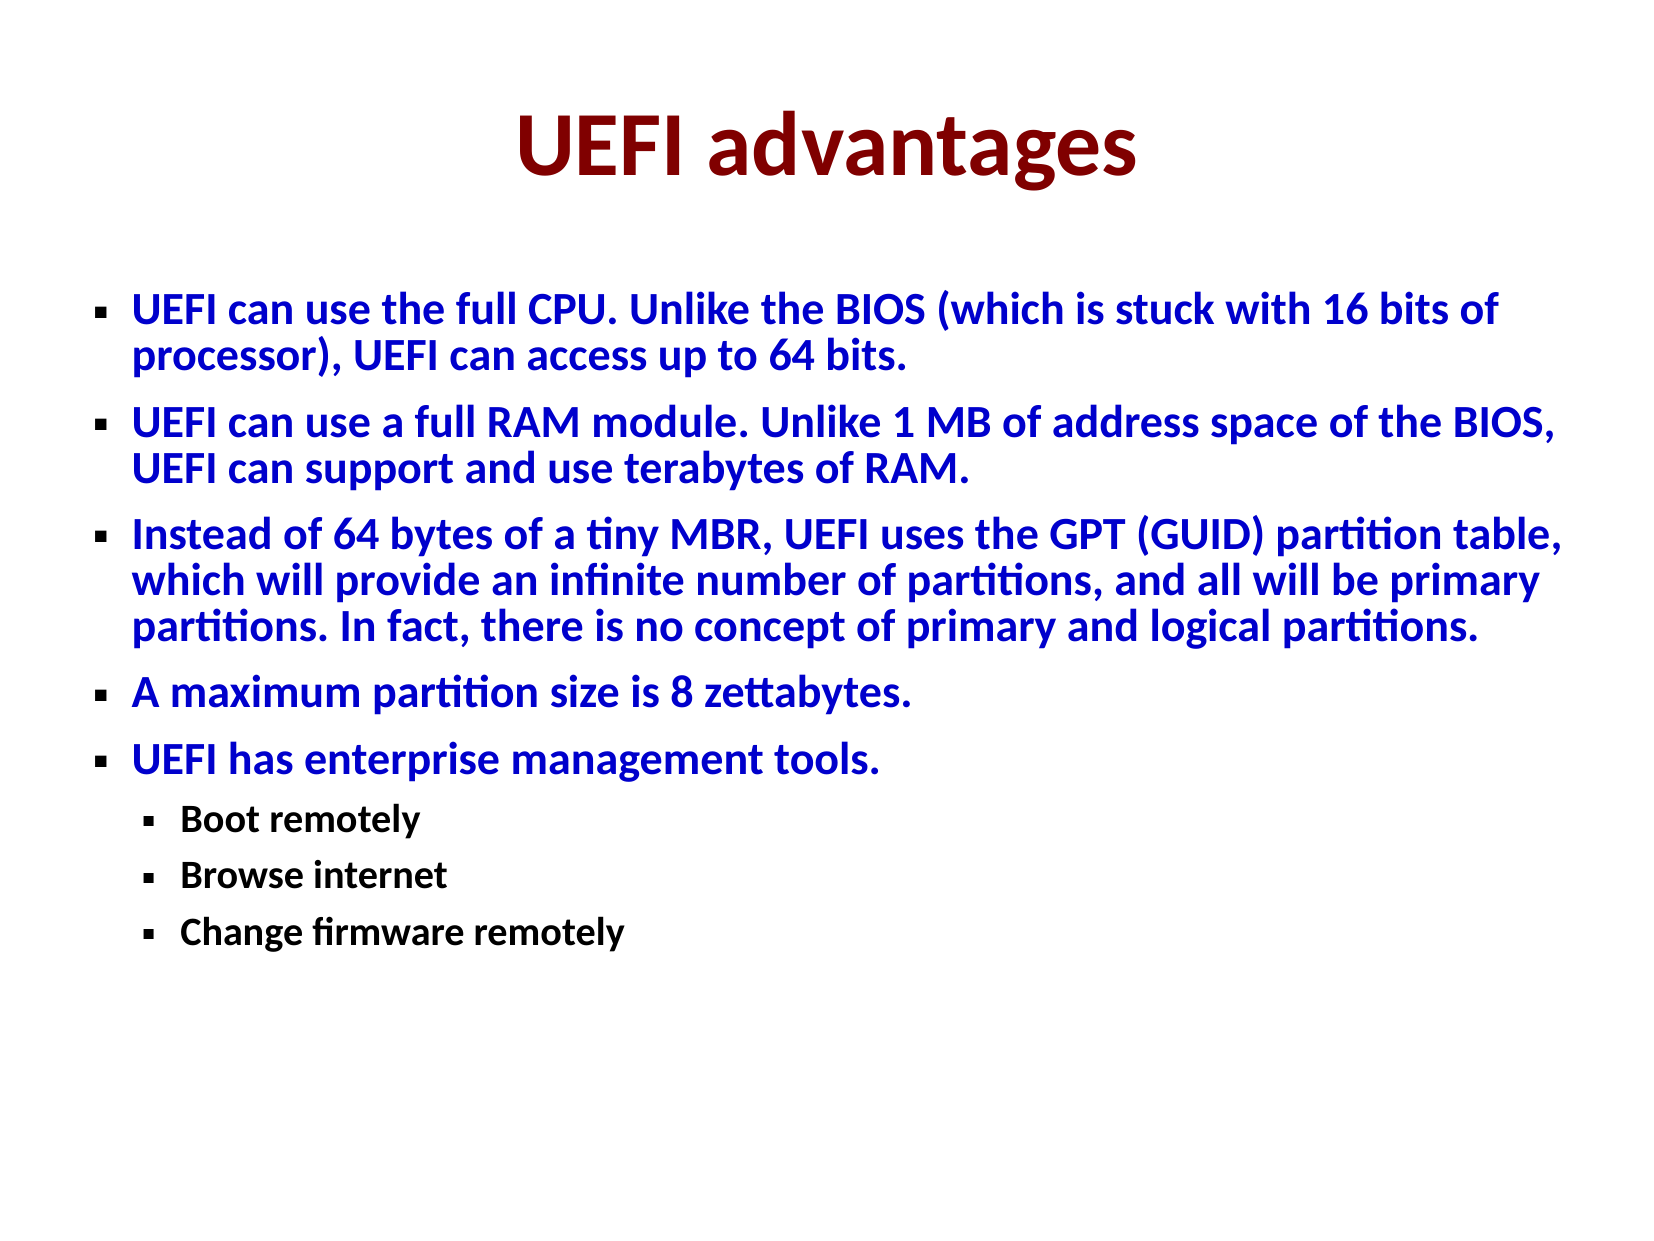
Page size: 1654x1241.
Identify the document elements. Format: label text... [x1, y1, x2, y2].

list UEFI can use the full CPU. Unlike the BIOS (which is stuck with 16 bits of processor), UEFI can access up to 64 bits. UEFI can use a full RAM module. Unlike 1 MB of address space of the BIOS, UEFI can support and use terabytes of RAM. Instead of 64 bytes of a tiny MBR, UEFI uses the GPT (GUID) partition table, which will provide an infinite number of partitions, and all will be primary partitions. In fact, there is no concept of primary and logical partitions. A maximum partition size is 8 zettabytes. UEFI has enterprise management tools. Boot remotely Browse internet Change firmware remotely [82, 290, 1571, 1010]
title UEFI advantages [82, 49, 1571, 257]
